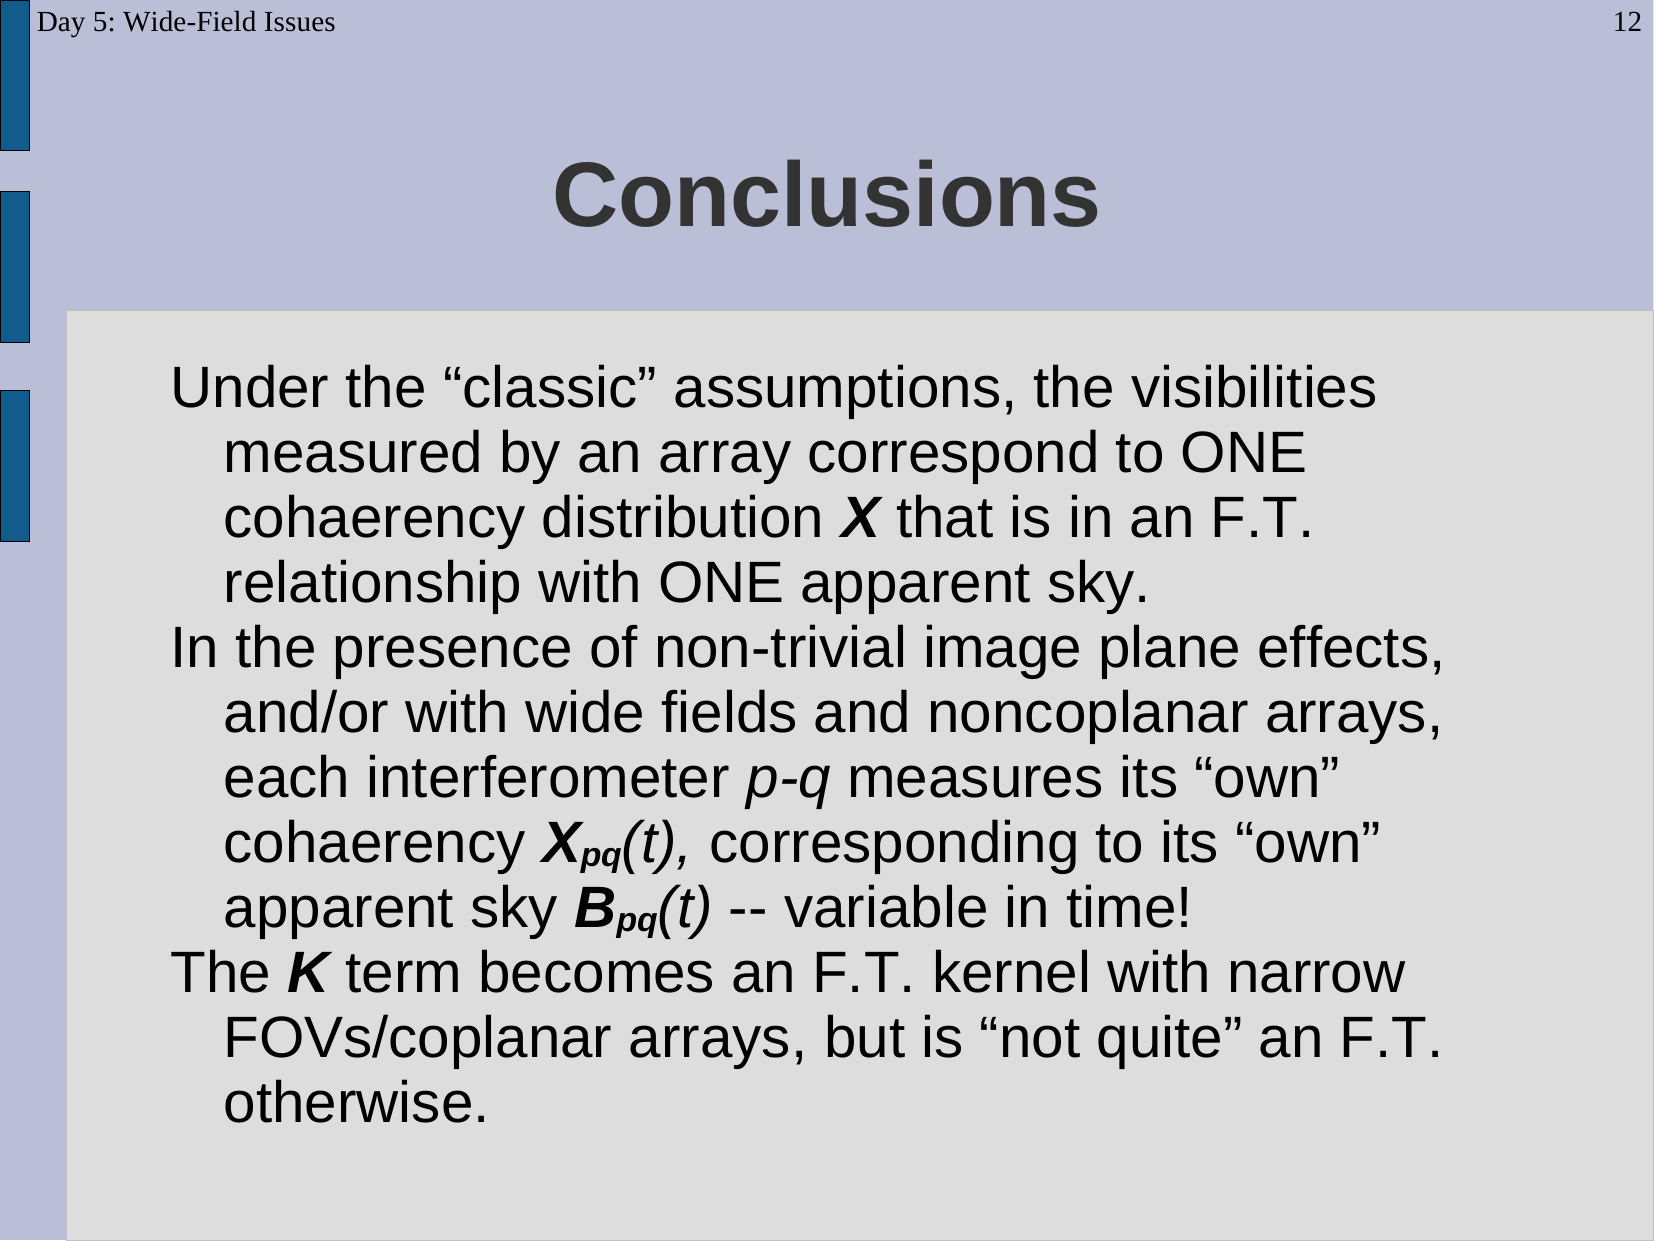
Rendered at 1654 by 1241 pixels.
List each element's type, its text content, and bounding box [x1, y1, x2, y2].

title Conclusions [121, 91, 1534, 299]
list Under the “classic” assumptions, the visibilities measured by an array correspond to ONE cohaerency distribution X that is in an F.T. relationship with ONE apparent sky. In the presence of non-trivial image plane effects, and/or with wide fields and noncoplanar arrays, each interferometer p-q measures its “own” cohaerency Xpq(t), corresponding to its “own” apparent sky Bpq(t) -- variable in time! The K term becomes an F.T. kernel with narrow FOVs/coplanar arrays, but is “not quite” an F.T. otherwise. [152, 354, 1565, 1205]
